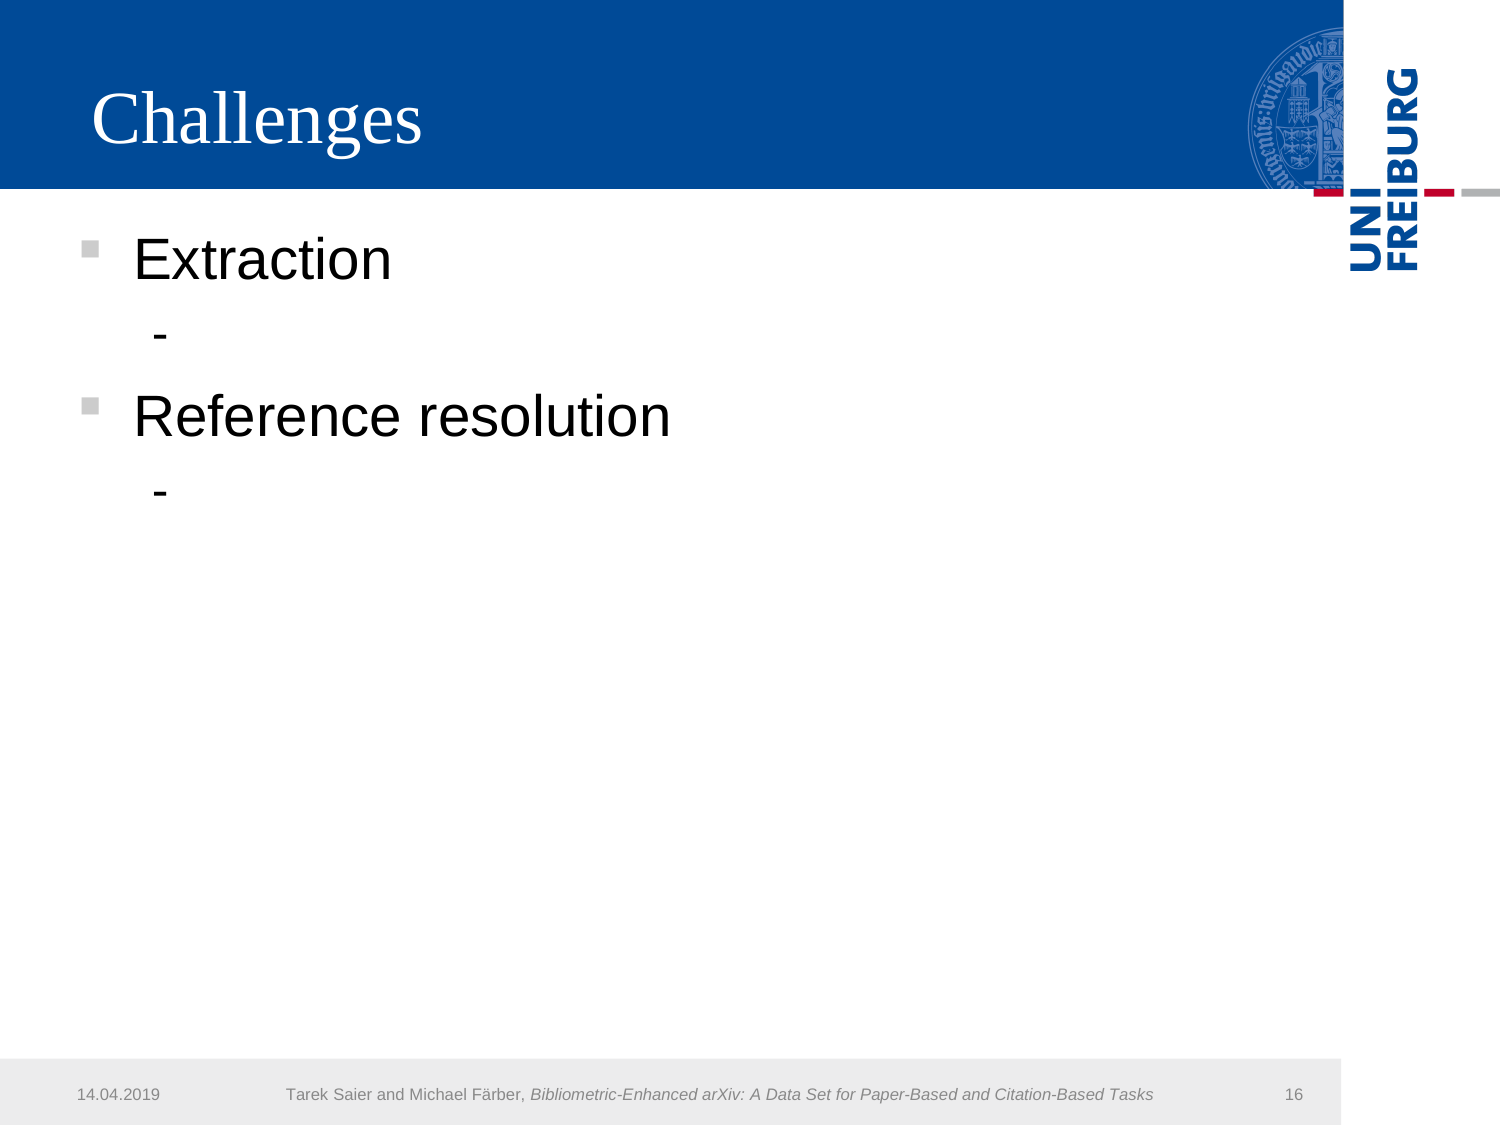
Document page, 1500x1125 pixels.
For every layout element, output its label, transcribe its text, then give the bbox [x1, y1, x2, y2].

picture [0, 0, 1500, 271]
title Challenges [76, 49, 1235, 178]
list Extraction Reference resolution [76, 221, 1341, 1009]
